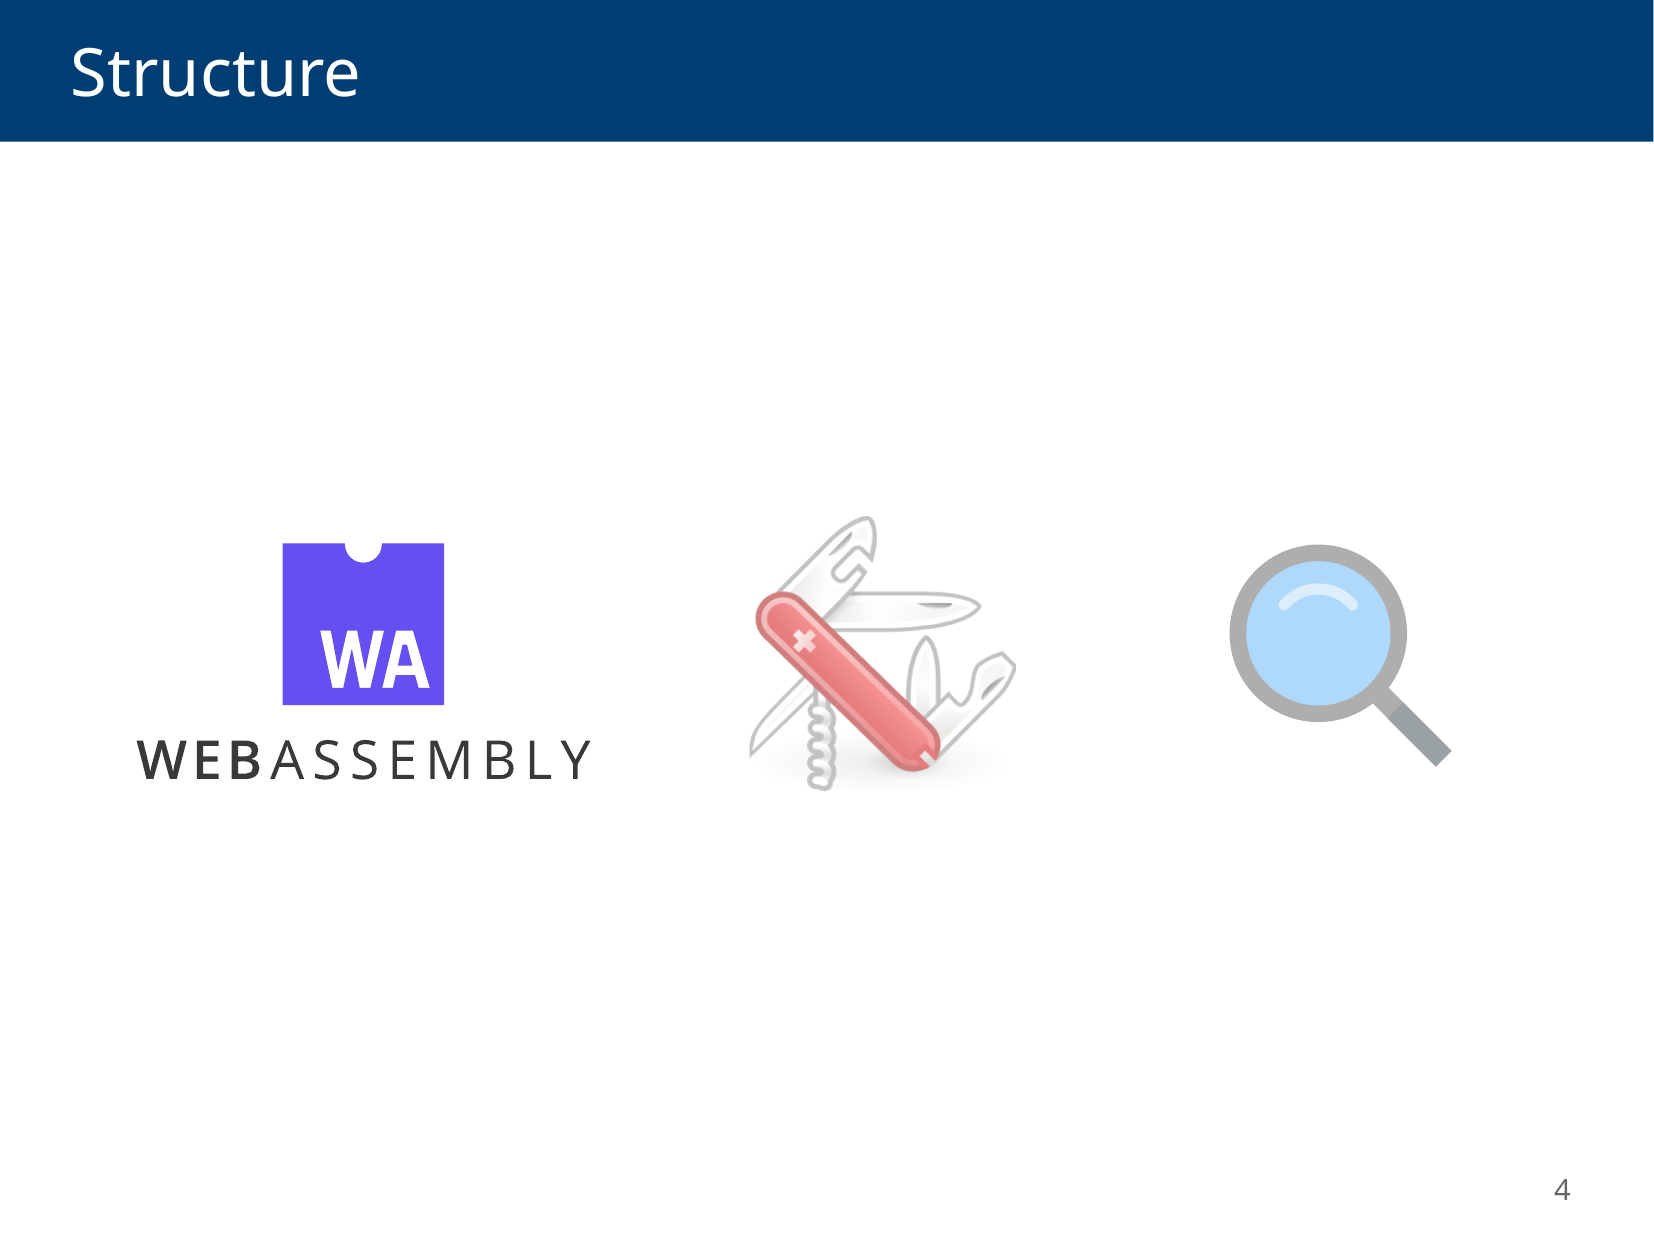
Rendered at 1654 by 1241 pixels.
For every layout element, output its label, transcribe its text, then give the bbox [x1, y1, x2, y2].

picture [136, 543, 591, 780]
picture [738, 516, 1016, 795]
title Structure [0, 0, 1654, 142]
picture [1204, 519, 1477, 792]
